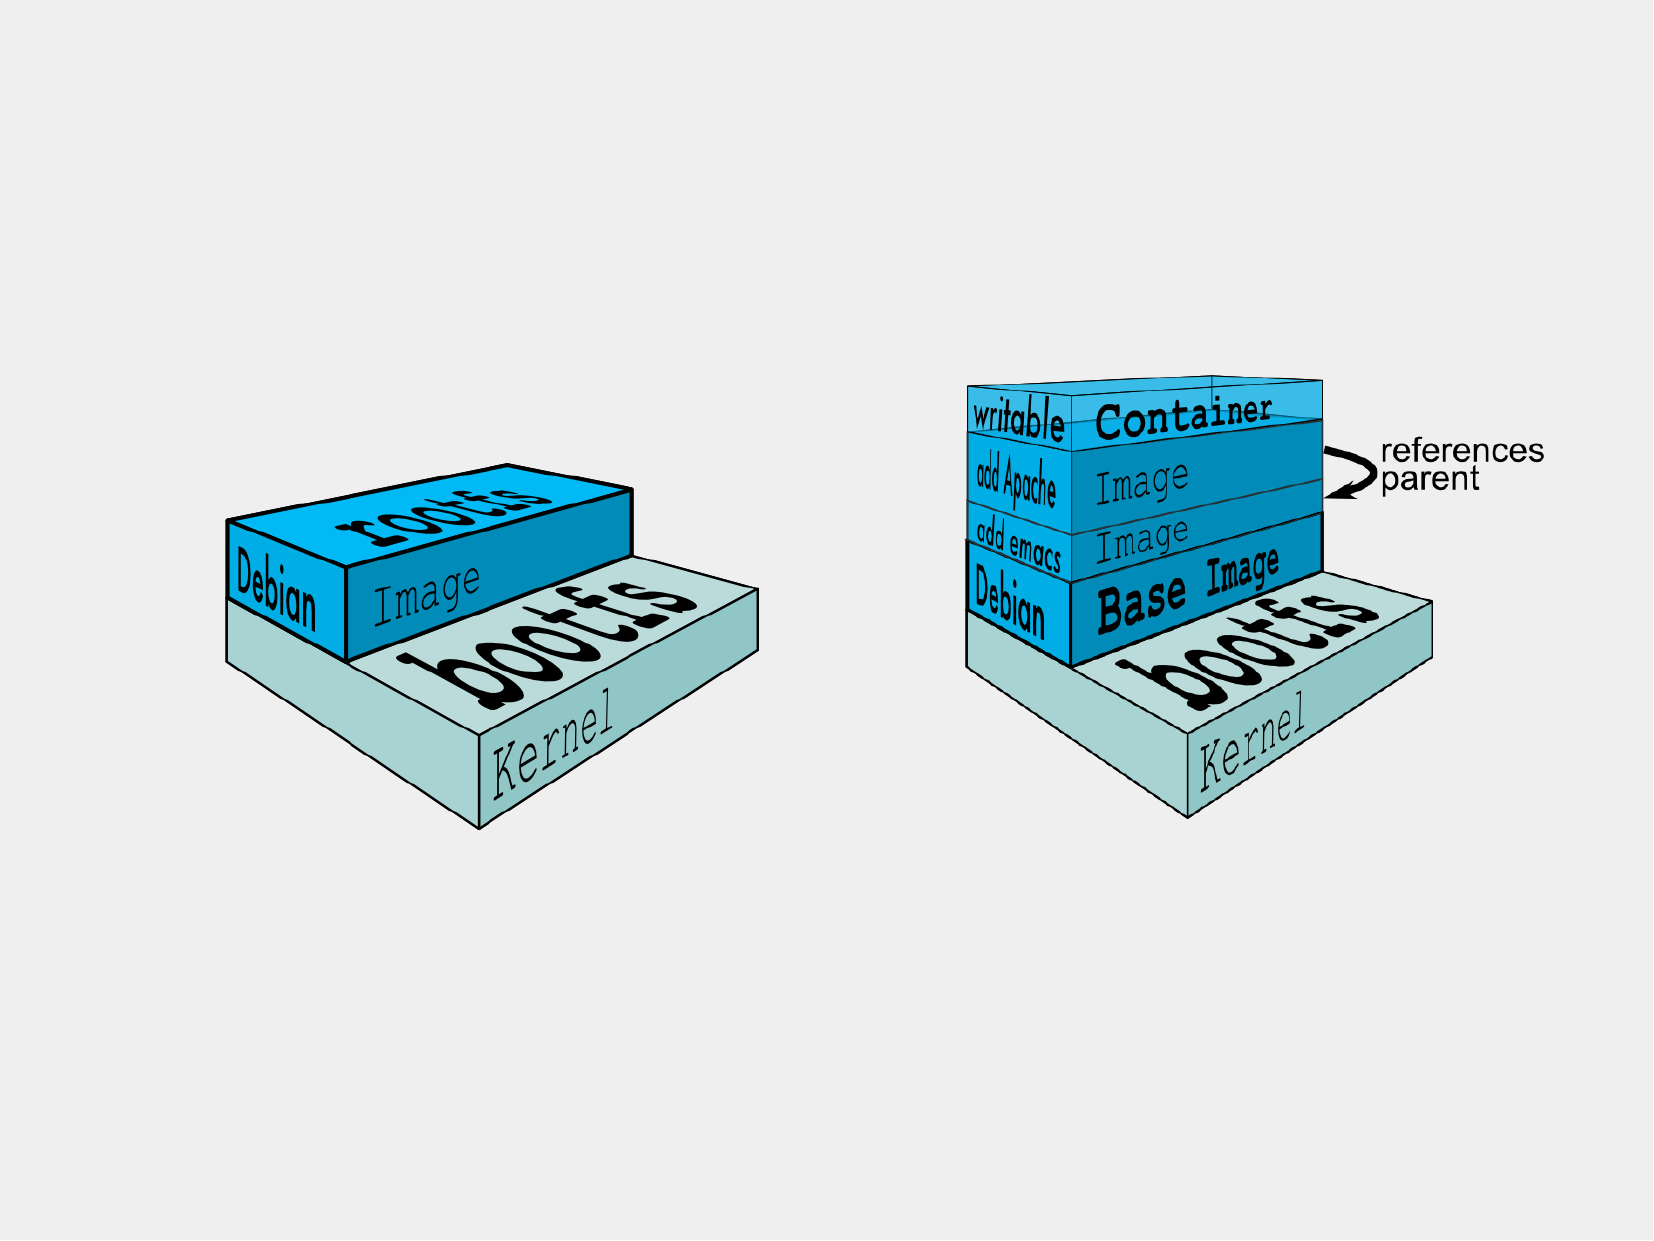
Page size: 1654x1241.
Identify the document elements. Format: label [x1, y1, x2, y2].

picture [956, 364, 1548, 827]
picture [212, 448, 768, 839]
